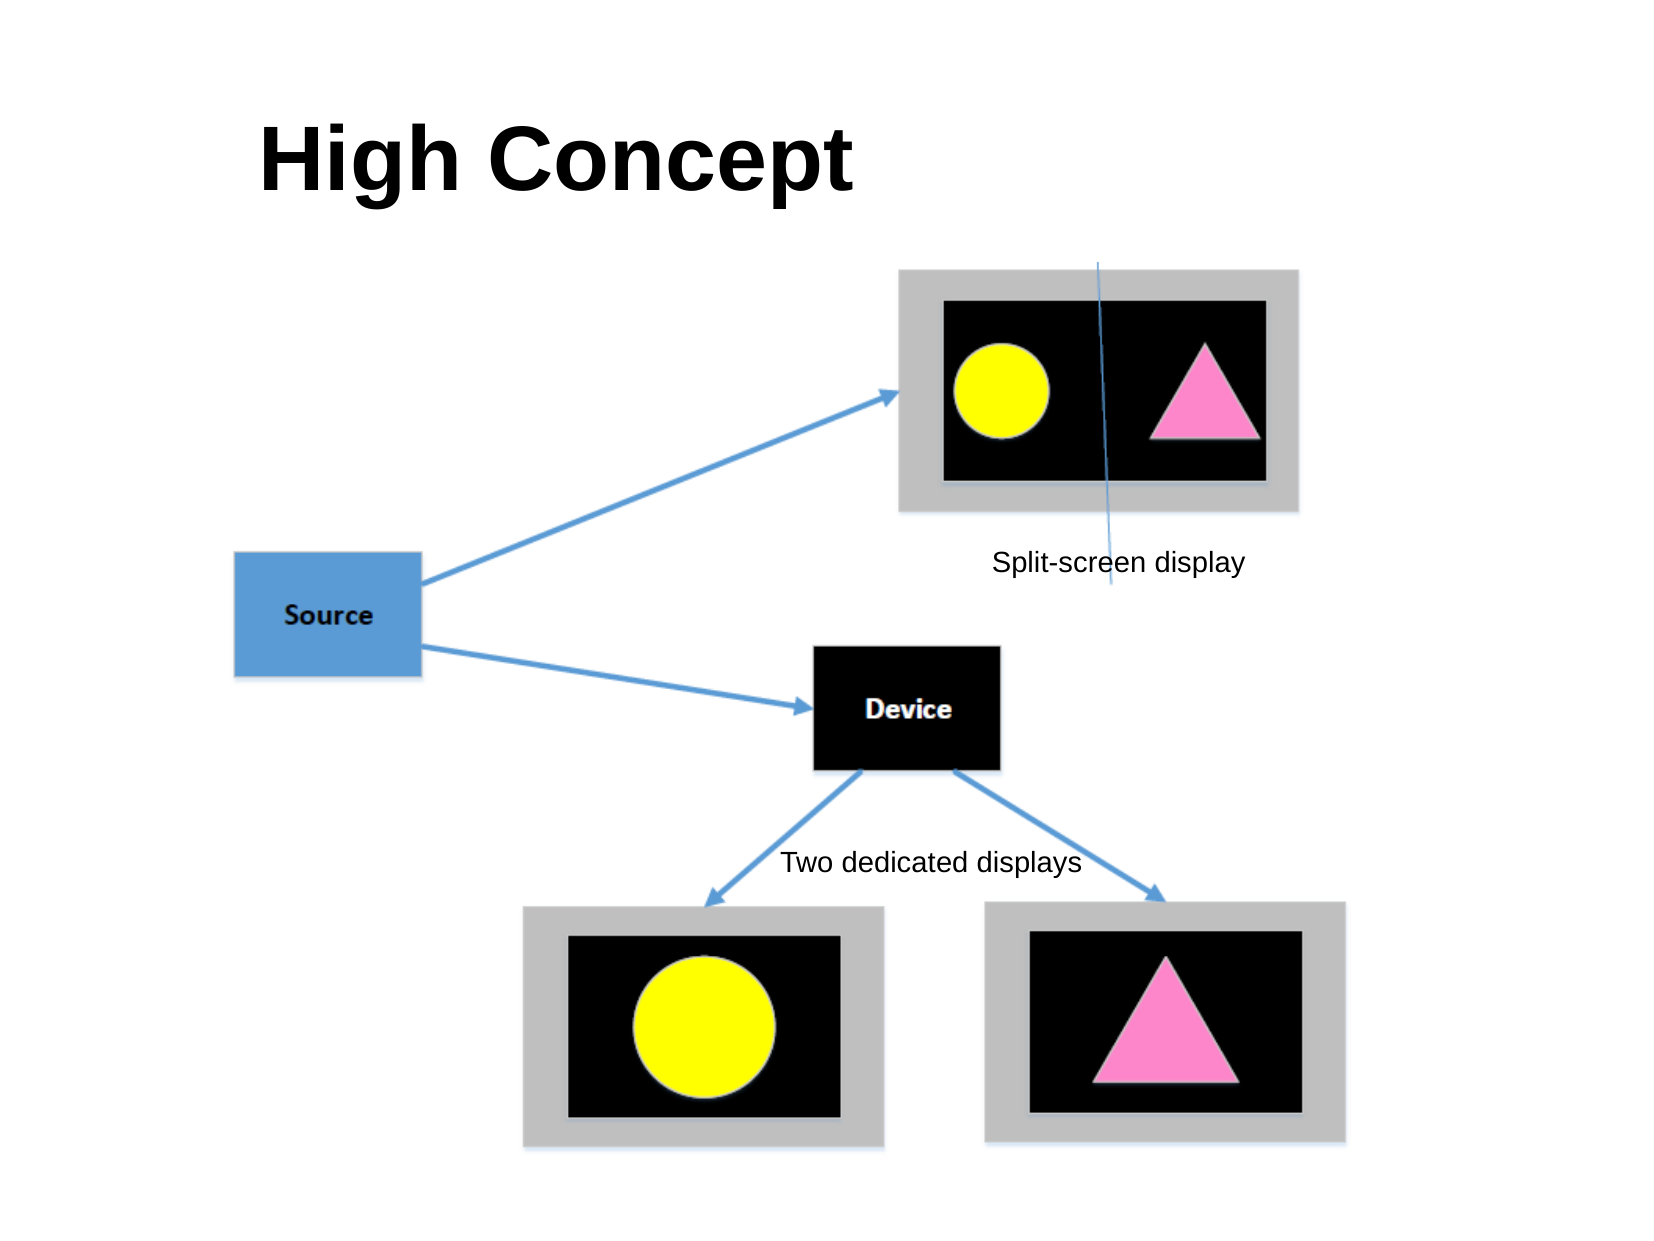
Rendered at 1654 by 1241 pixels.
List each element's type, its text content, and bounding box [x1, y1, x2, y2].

picture [193, 262, 1426, 1163]
title High Concept [0, 55, 1301, 263]
title Two dedicated displays [450, 825, 1414, 901]
title Split-screen display [637, 525, 1601, 601]
